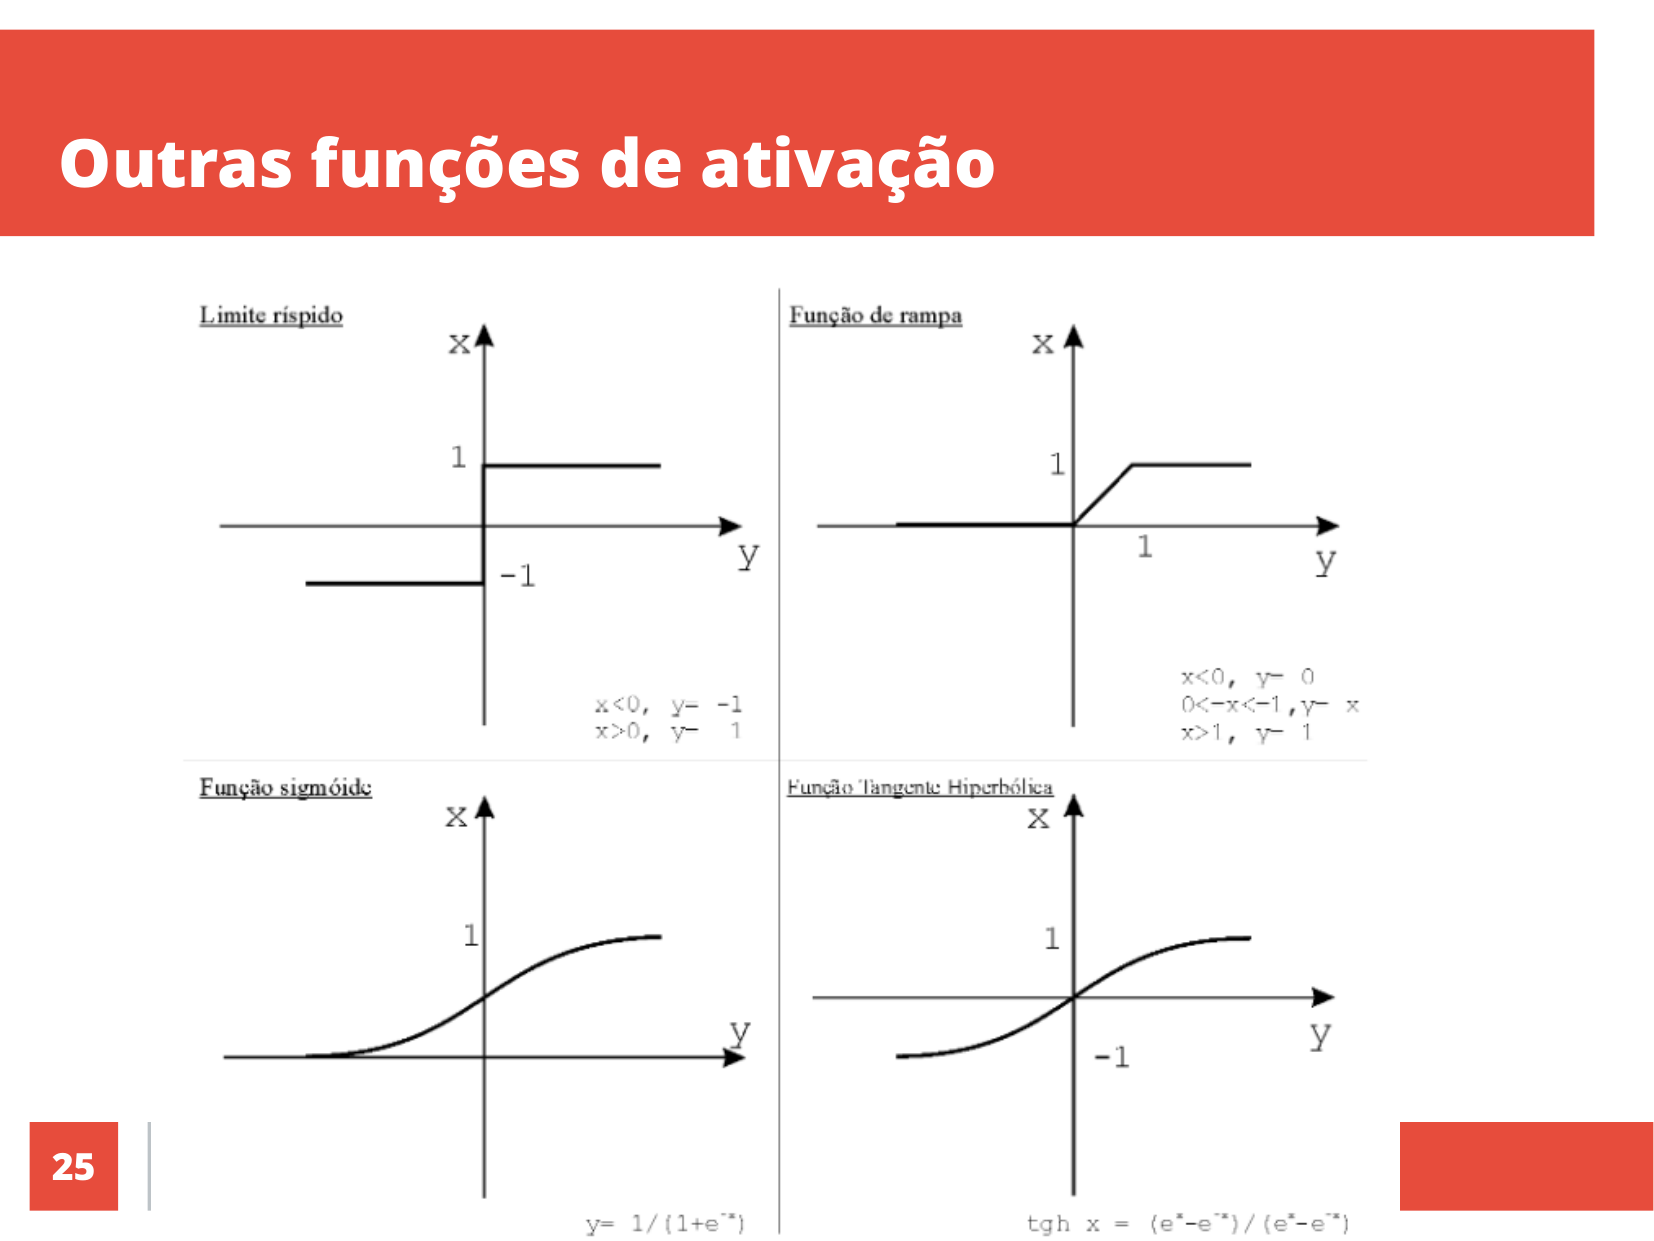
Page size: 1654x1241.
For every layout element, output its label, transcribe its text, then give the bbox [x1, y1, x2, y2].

picture [151, 259, 1400, 1238]
title Outras funções de ativação [59, 59, 1595, 207]
